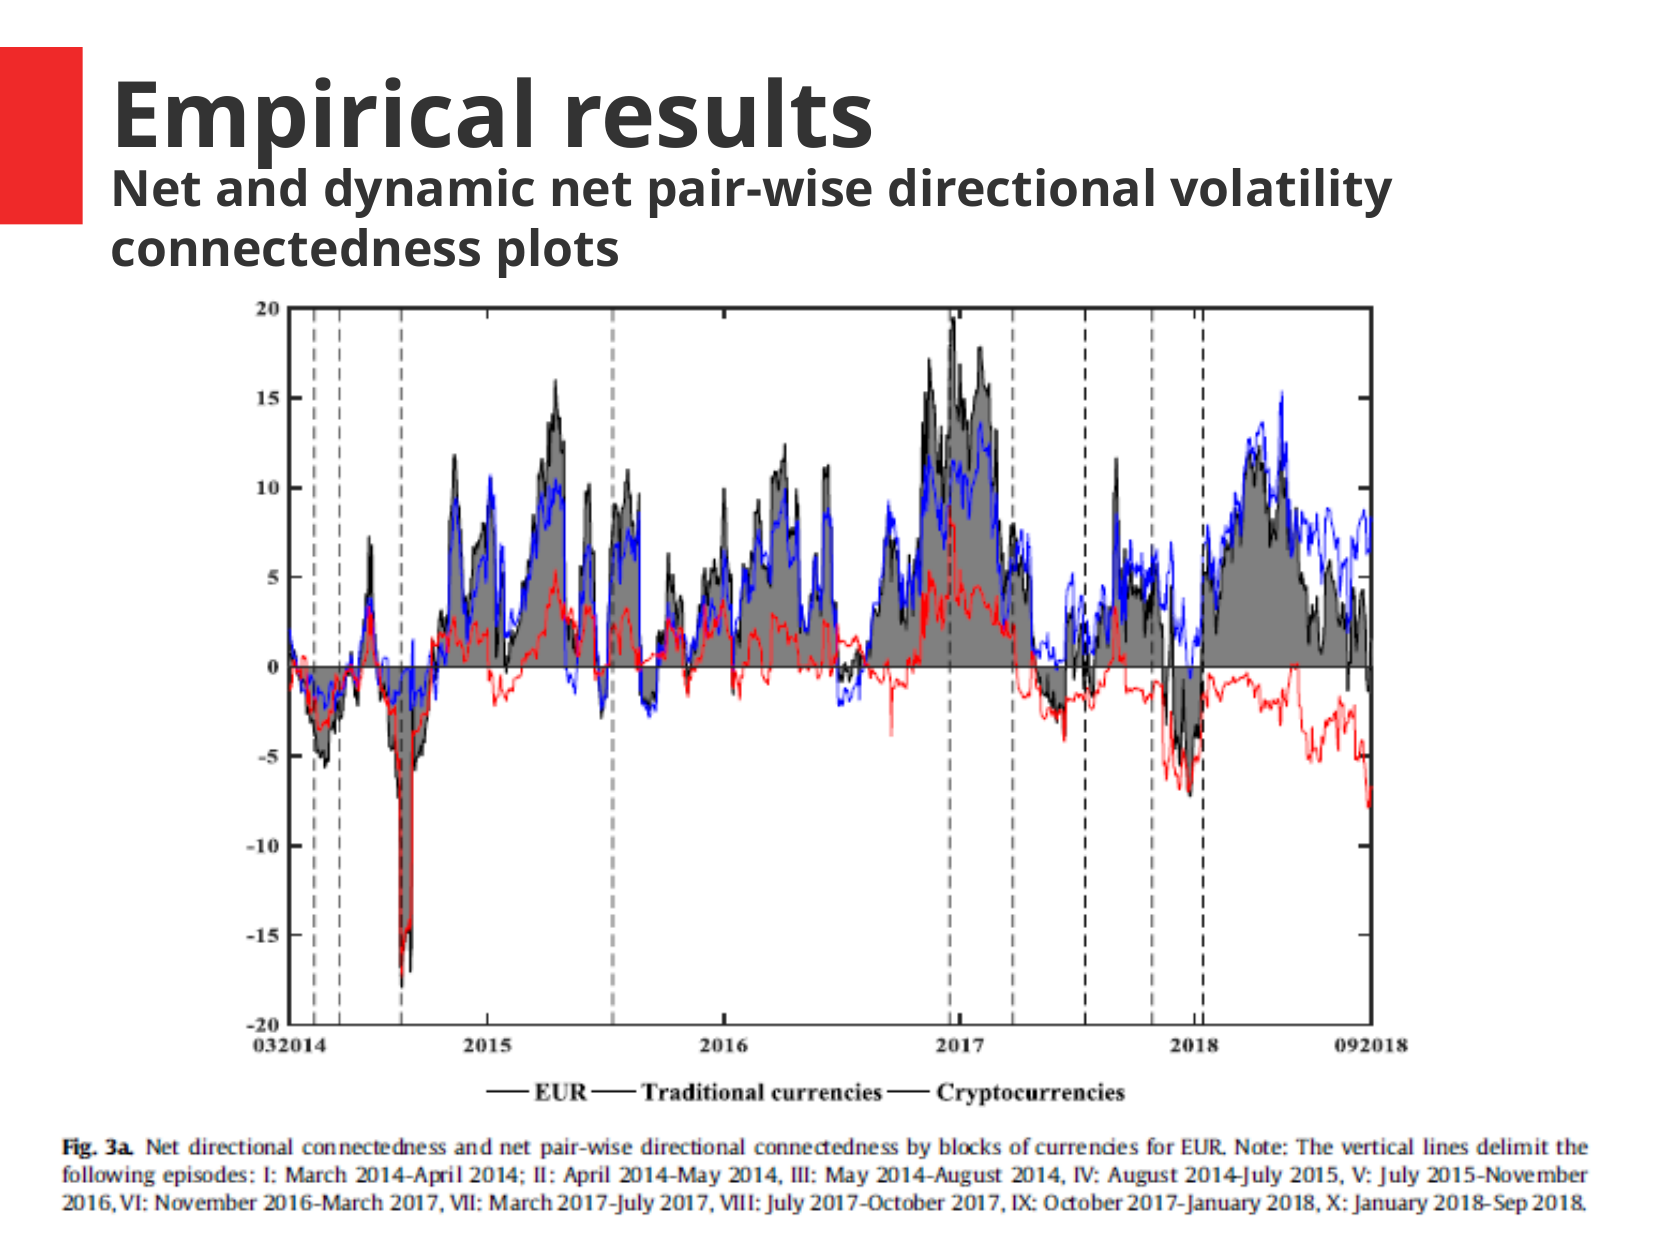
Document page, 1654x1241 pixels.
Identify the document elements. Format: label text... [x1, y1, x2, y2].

text_box Net and dynamic net pair-wise directional volatility connectedness plots [95, 148, 1654, 286]
text_box Empirical results [95, 48, 1642, 148]
picture [54, 285, 1599, 1228]
